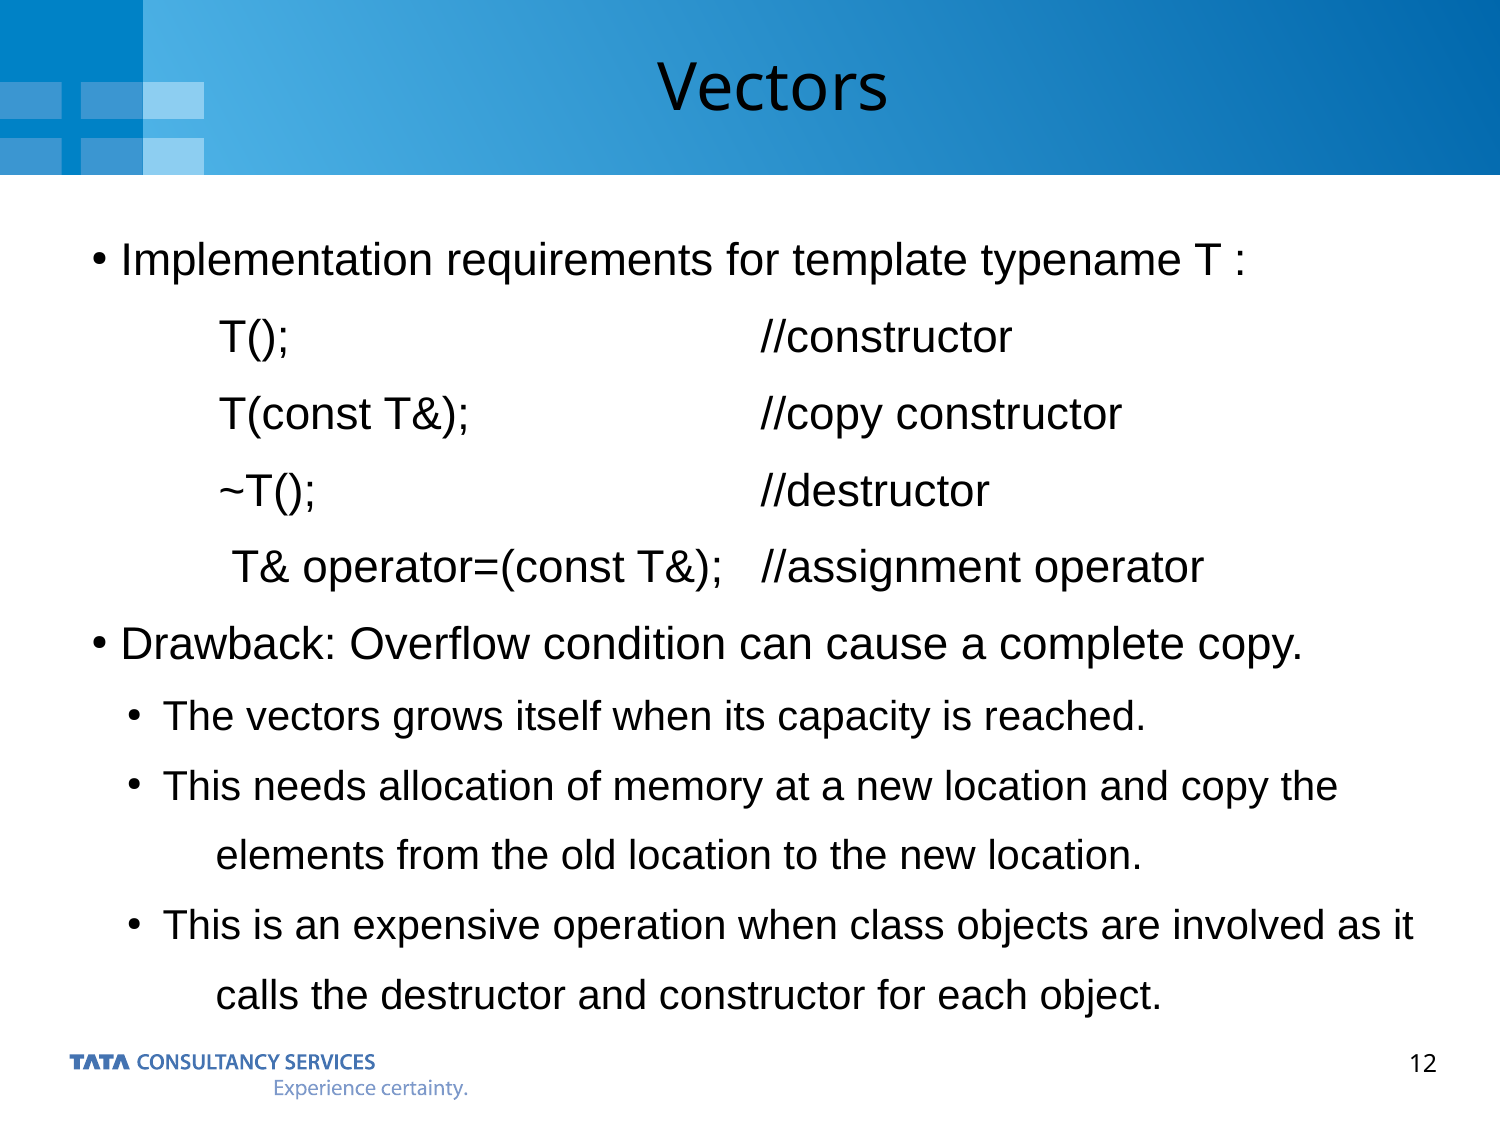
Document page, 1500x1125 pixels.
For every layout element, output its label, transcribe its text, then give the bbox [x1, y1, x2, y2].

text_box Implementation requirements for template typename T : T(); //constructor T(const T&); //copy constructor ~T(); //destructor T& operator=(const T&); //assignment operator Drawback: Overflow condition can cause a complete copy. The vectors grows itself when its capacity is reached. This needs allocation of memory at a new location and copy the elements from the old location to the new location. This is an expensive operation when class objects are involved as it calls the destructor and constructor for each object. [59, 200, 1453, 1040]
text_box Vectors [200, 1, 1347, 166]
